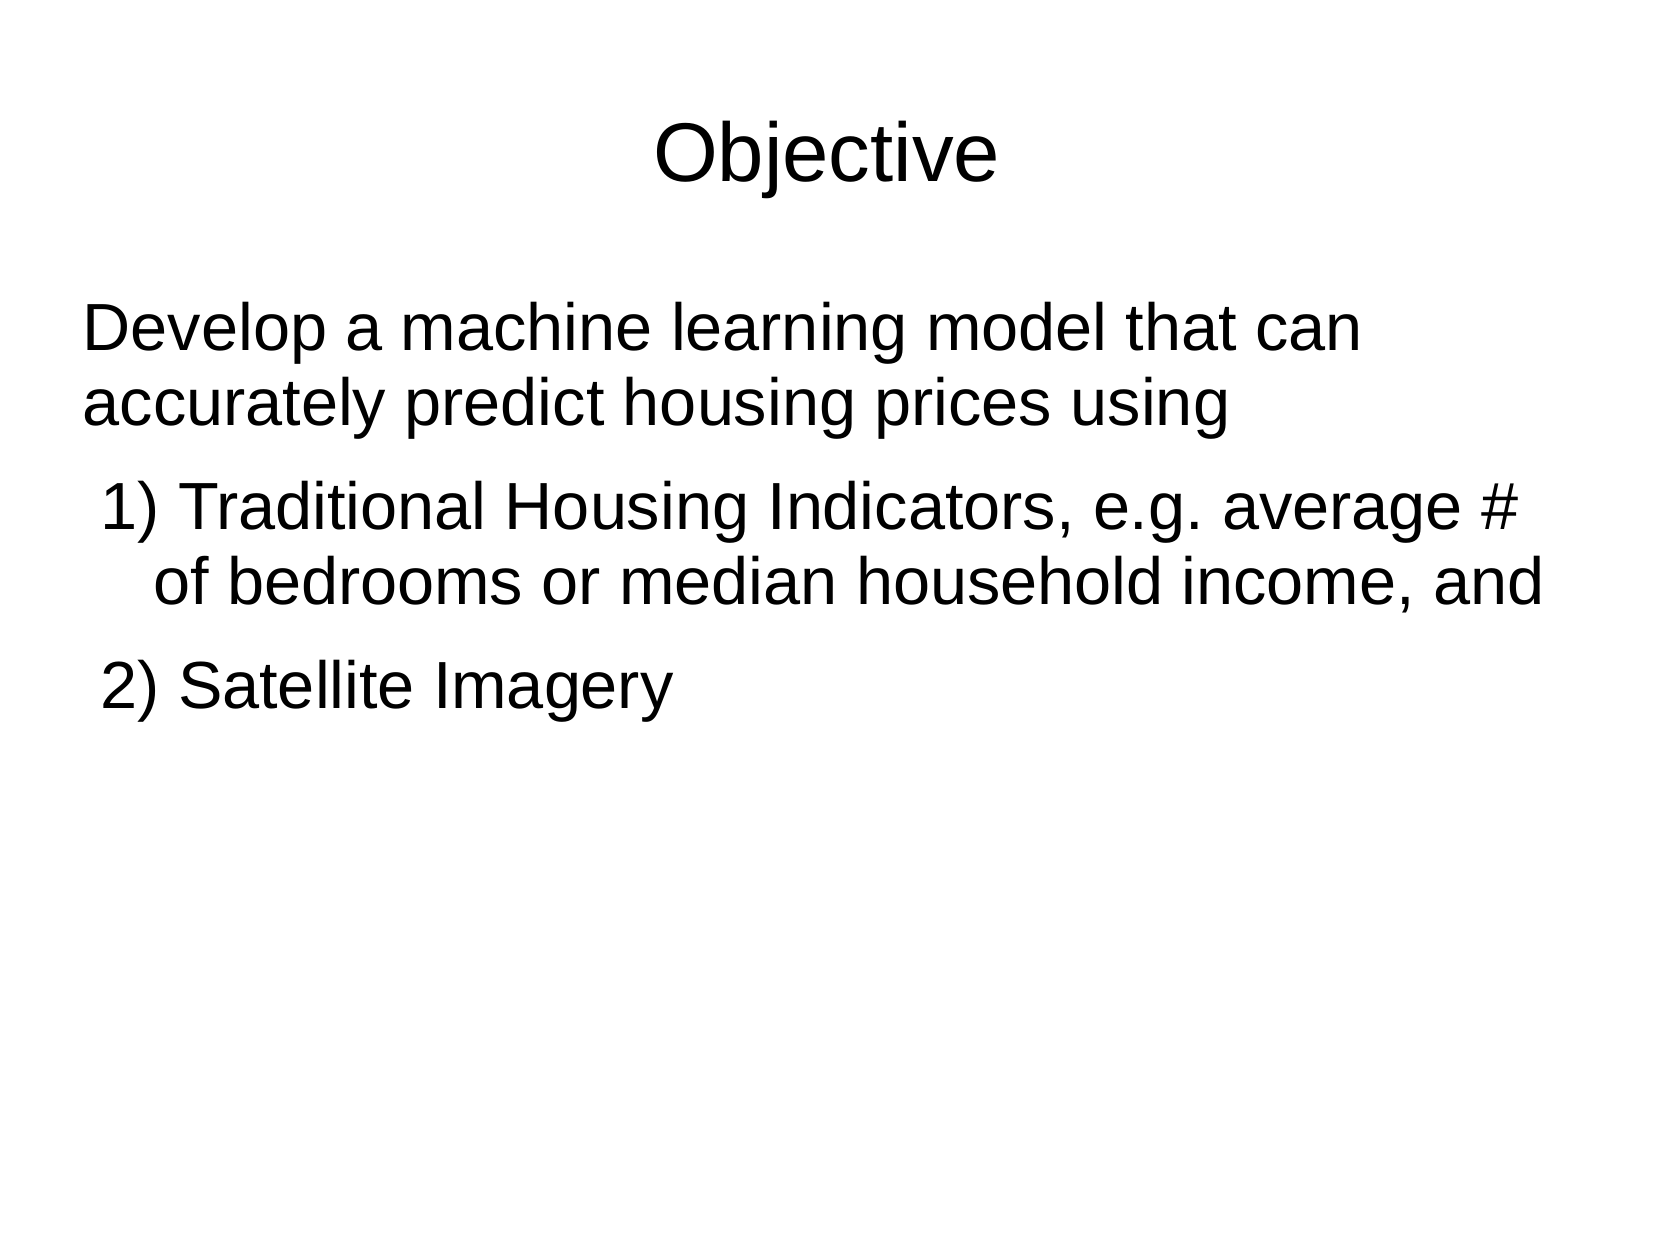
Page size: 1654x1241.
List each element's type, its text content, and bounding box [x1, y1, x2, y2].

list Develop a machine learning model that can accurately predict housing prices using Traditional Housing Indicators, e.g. average # of bedrooms or median household income, and Satellite Imagery [82, 290, 1571, 1010]
title Objective [82, 49, 1571, 257]
